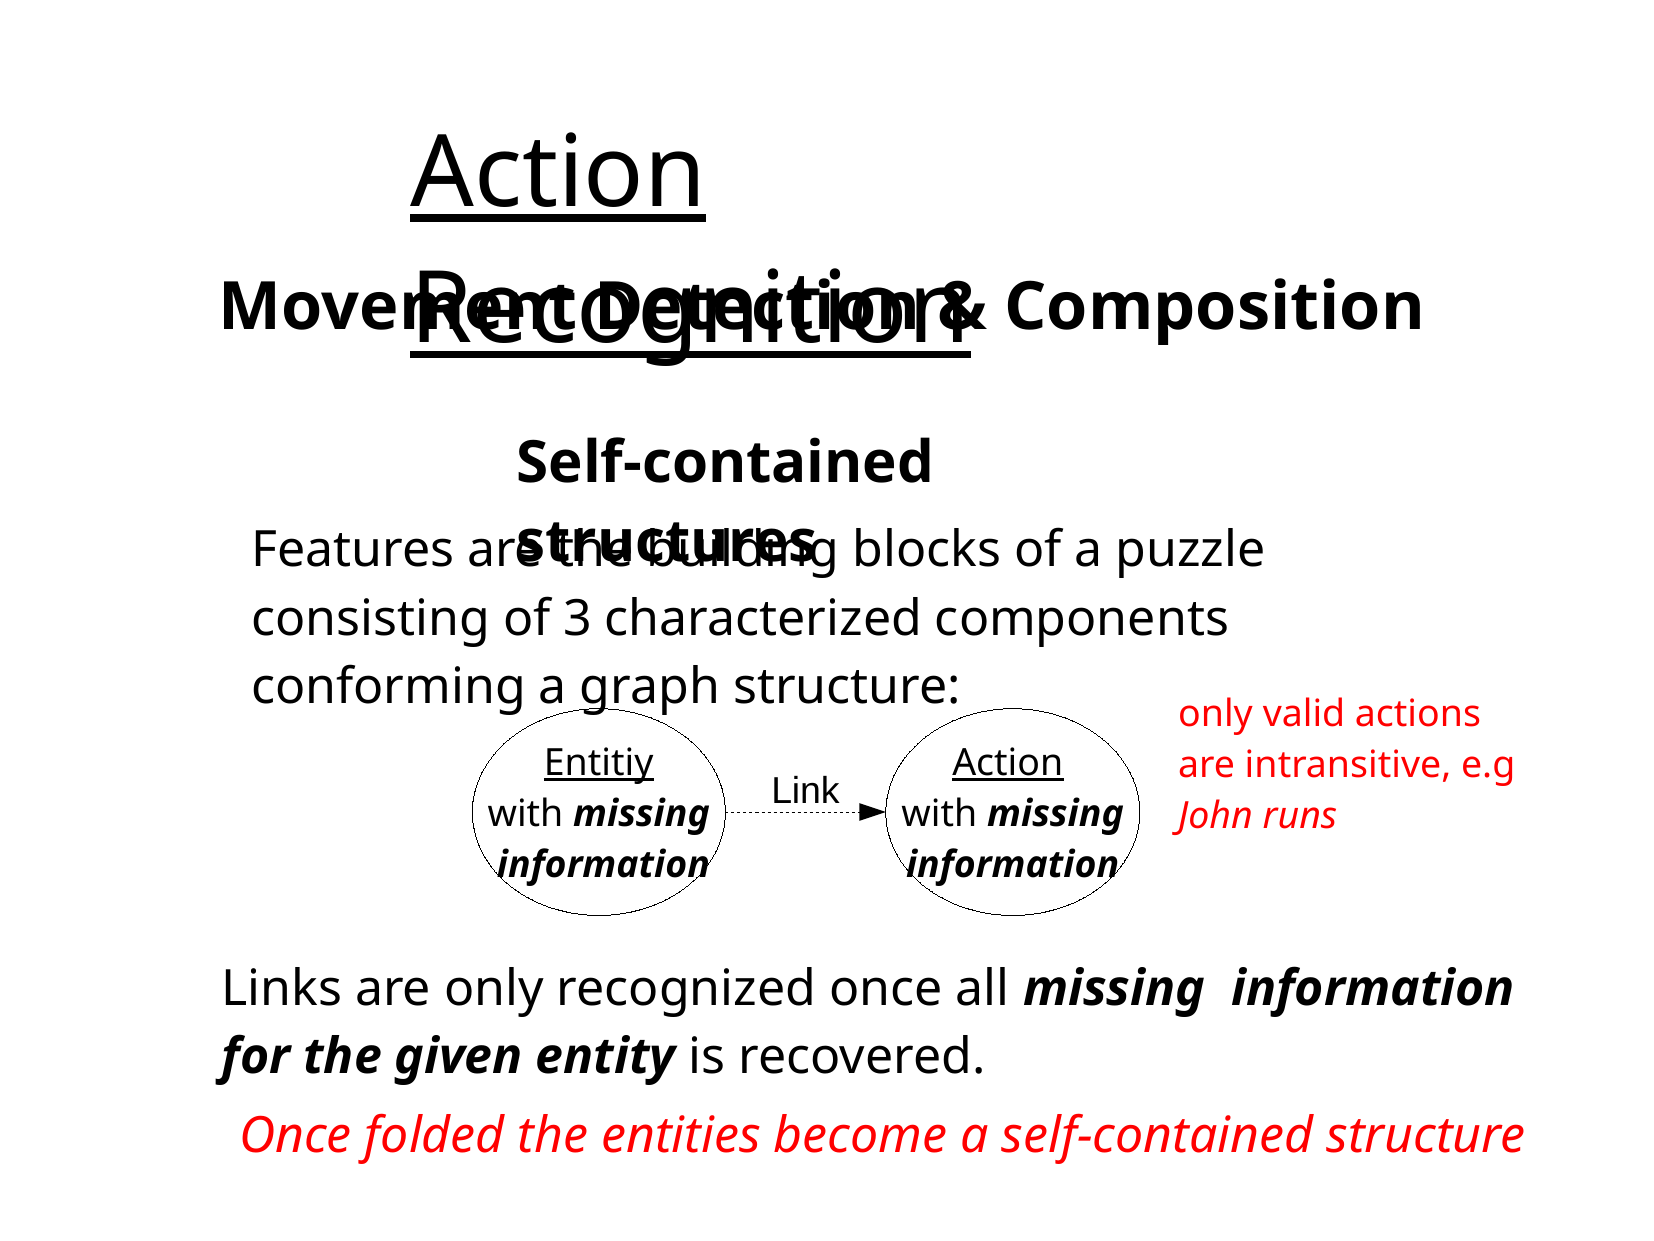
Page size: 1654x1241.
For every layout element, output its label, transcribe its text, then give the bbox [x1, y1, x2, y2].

text_box Movement Detection & Composition [652, 295, 681, 336]
text_box only valid actions are intransitive, e.g John runs [1163, 679, 1548, 831]
text_box Action with missing information [885, 708, 1140, 916]
text_box Action Recognition [395, 92, 1270, 228]
text_box Self-contained structures [501, 413, 1211, 502]
text_box Entitiy with missing information [472, 708, 726, 916]
text_box Links are only recognized once all missing information for the given entity is recovered. [206, 944, 1536, 1082]
text_box Movement Detection & Composition [204, 250, 1504, 358]
text_box Once folded the entities become a self-contained structure [224, 1091, 1554, 1168]
text_box Features are the building blocks of a puzzle consisting of 3 characterized components conforming a graph structure: [236, 506, 1477, 702]
